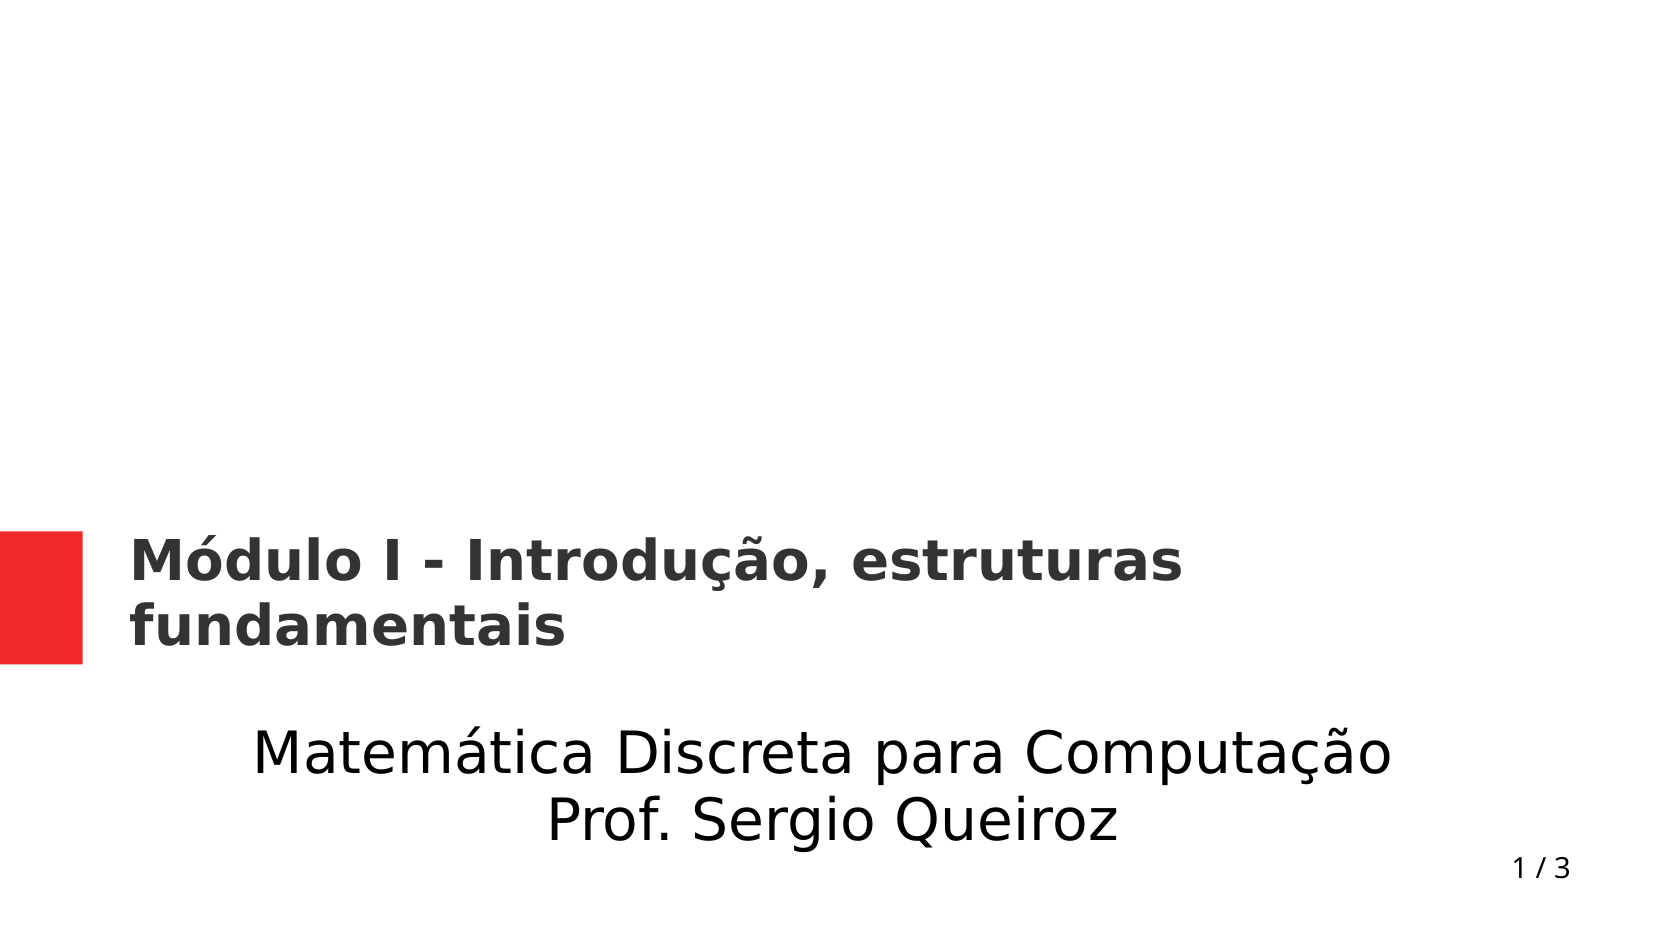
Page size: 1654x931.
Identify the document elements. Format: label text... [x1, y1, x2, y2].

title Módulo I - Introdução, estruturas fundamentais [129, 527, 1536, 659]
subtitle Matemática Discreta para Computação Prof. Sergio Queiroz [129, 718, 1536, 855]
